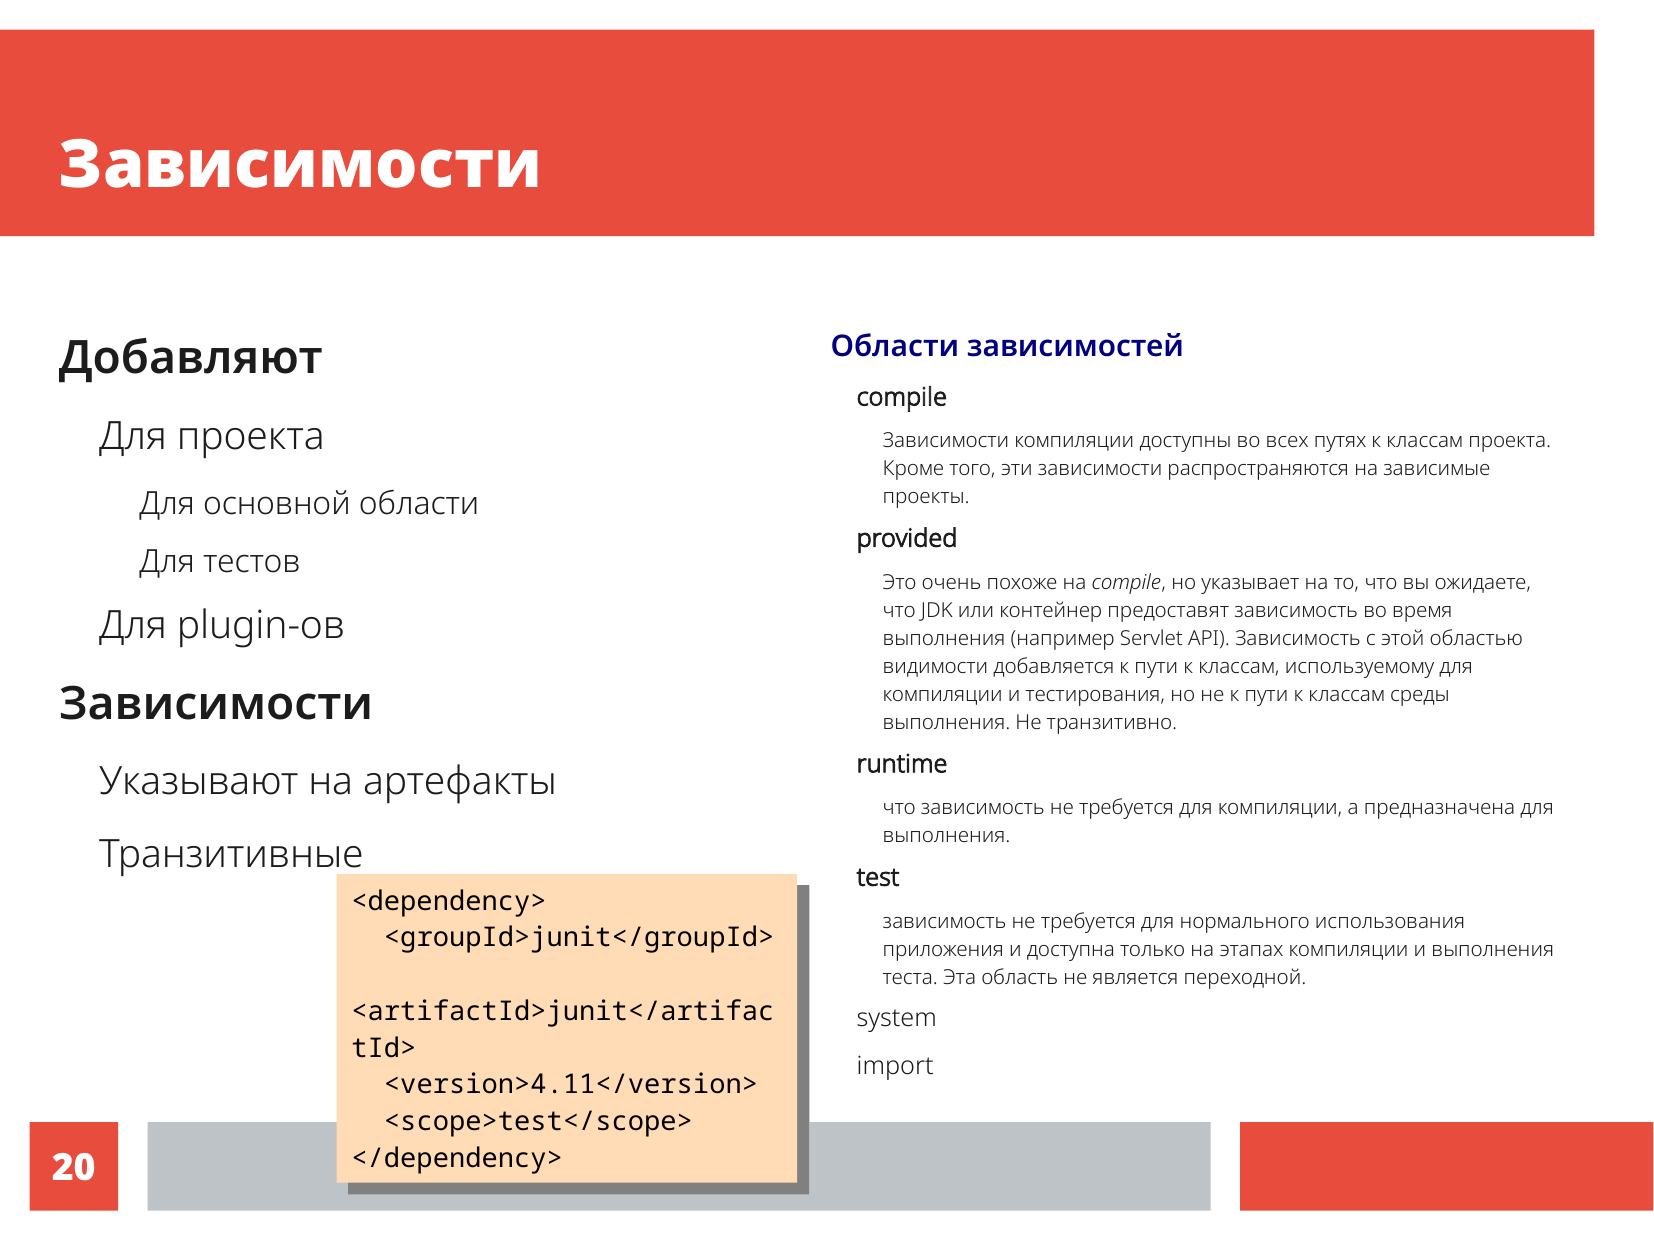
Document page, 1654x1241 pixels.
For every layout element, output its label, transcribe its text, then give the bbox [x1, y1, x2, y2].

text_box <dependency> <groupId>junit</groupId> <artifactId>junit</artifactId> <version>4.11</version> <scope>test</scope> </dependency> [336, 874, 798, 1087]
list Добавляют Для проекта Для основной области Для тестов Для plugin-ов Зависимости Указывают на артефакты Транзитивные [59, 324, 794, 886]
title Зависимости [59, 59, 1595, 207]
list Области зависимостей compile Зависимости компиляции доступны во всех путях к классам проекта. Кроме того, эти зависимости распространяются на зависимые проекты. provided Это очень похоже на compile, но указывает на то, что вы ожидаете, что JDK или контейнер предоставят зависимость во время выполнения (например Servlet API). Зависимость с этой областью видимости добавляется к пути к классам, используемому для компиляции и тестирования, но не к пути к классам среды выполнения. Не транзитивно. runtime что зависимость не требуется для компиляции, а предназначена для выполнения. test зависимость не требуется для нормального использования приложения и доступна только на этапах компиляции и выполнения теста. Эта область не является переходной. system import [830, 324, 1566, 1093]
